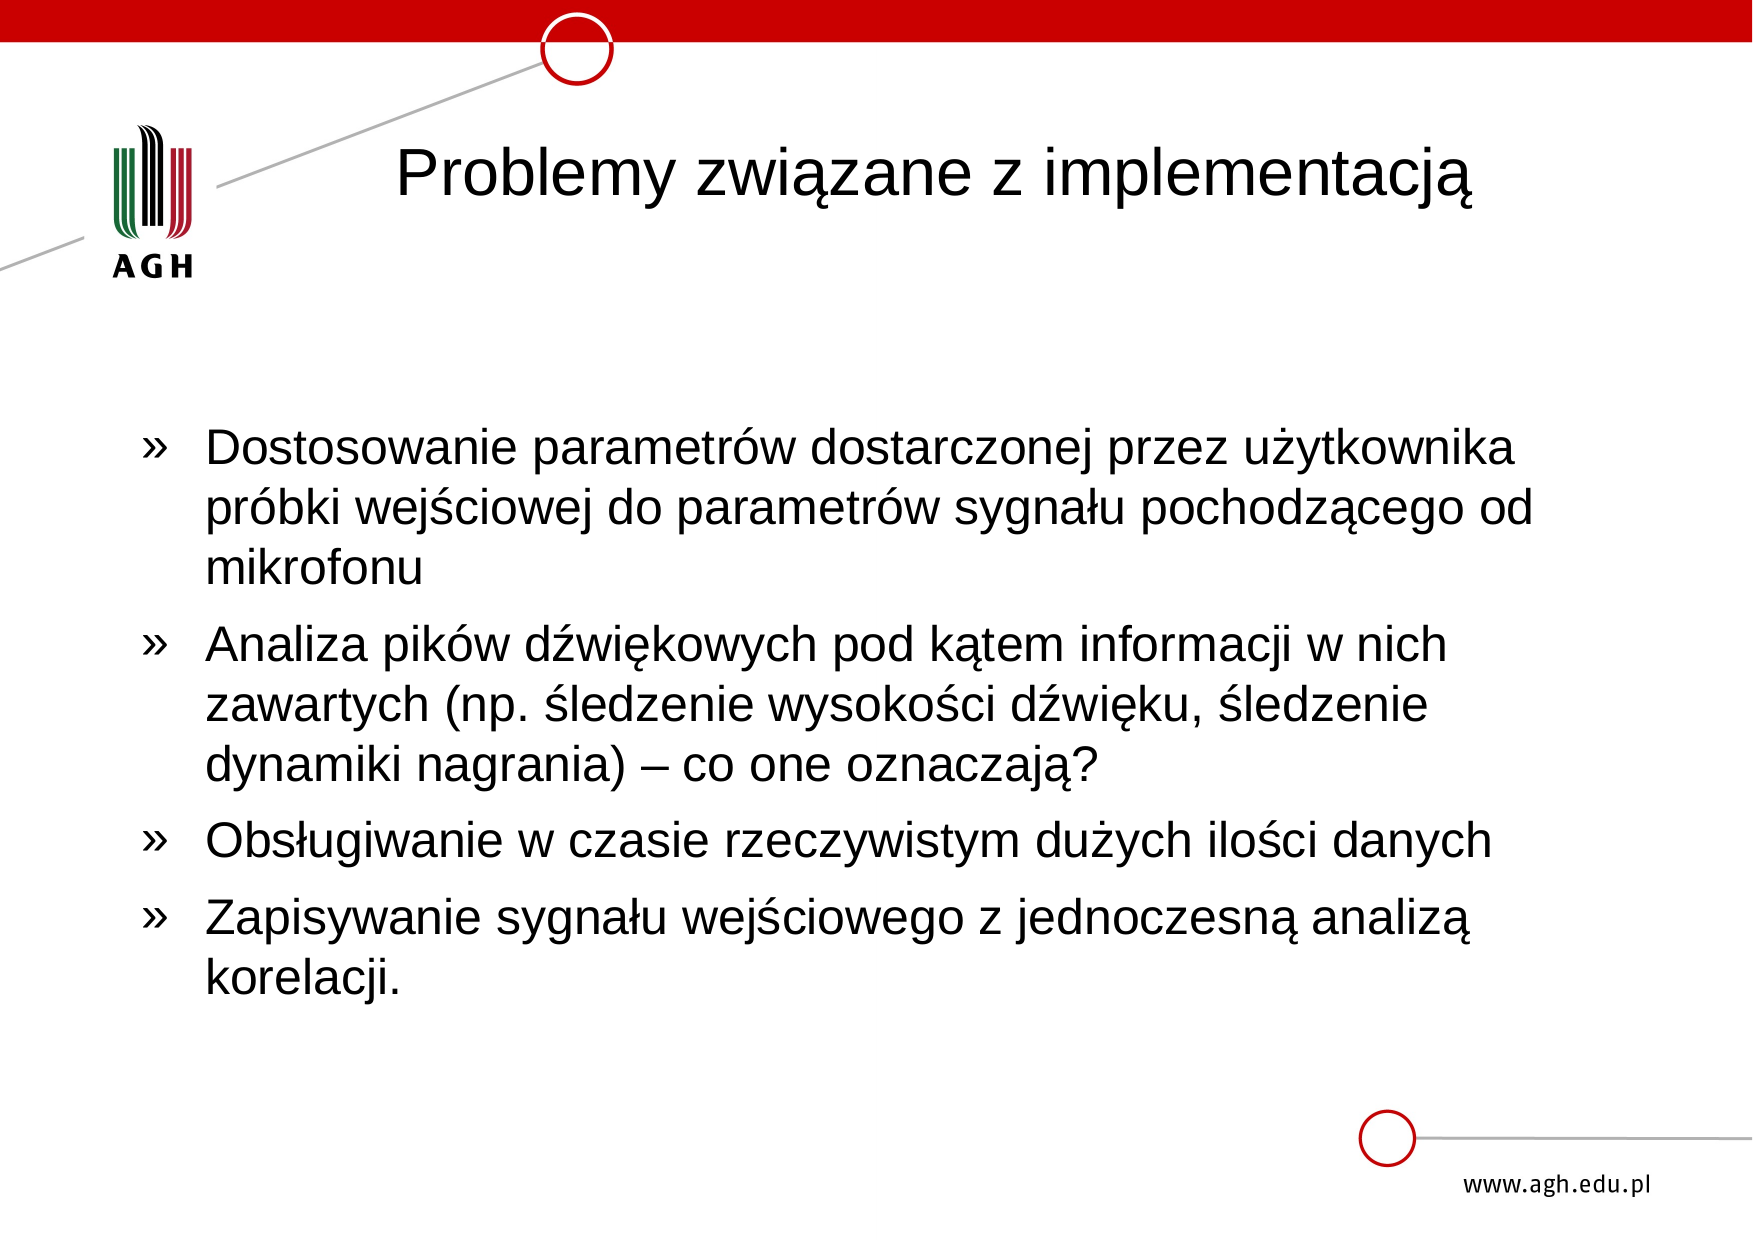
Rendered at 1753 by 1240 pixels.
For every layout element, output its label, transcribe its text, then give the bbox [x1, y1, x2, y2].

list Dostosowanie parametrów dostarczonej przez użytkownika próbki wejściowej do parametrów sygnału pochodzącego od mikrofonu Analiza pików dźwiękowych pod kątem informacji w nich zawartych (np. śledzenie wysokości dźwięku, śledzenie dynamiki nagrania) – co one oznaczają? Obsługiwanie w czasie rzeczywistym dużych ilości danych Zapisywanie sygnału wejściowego z jednoczesną analizą korelacji. [126, 329, 1638, 1140]
picture [0, 0, 1753, 1240]
title Problemy związane z implementacją [179, 121, 1691, 290]
